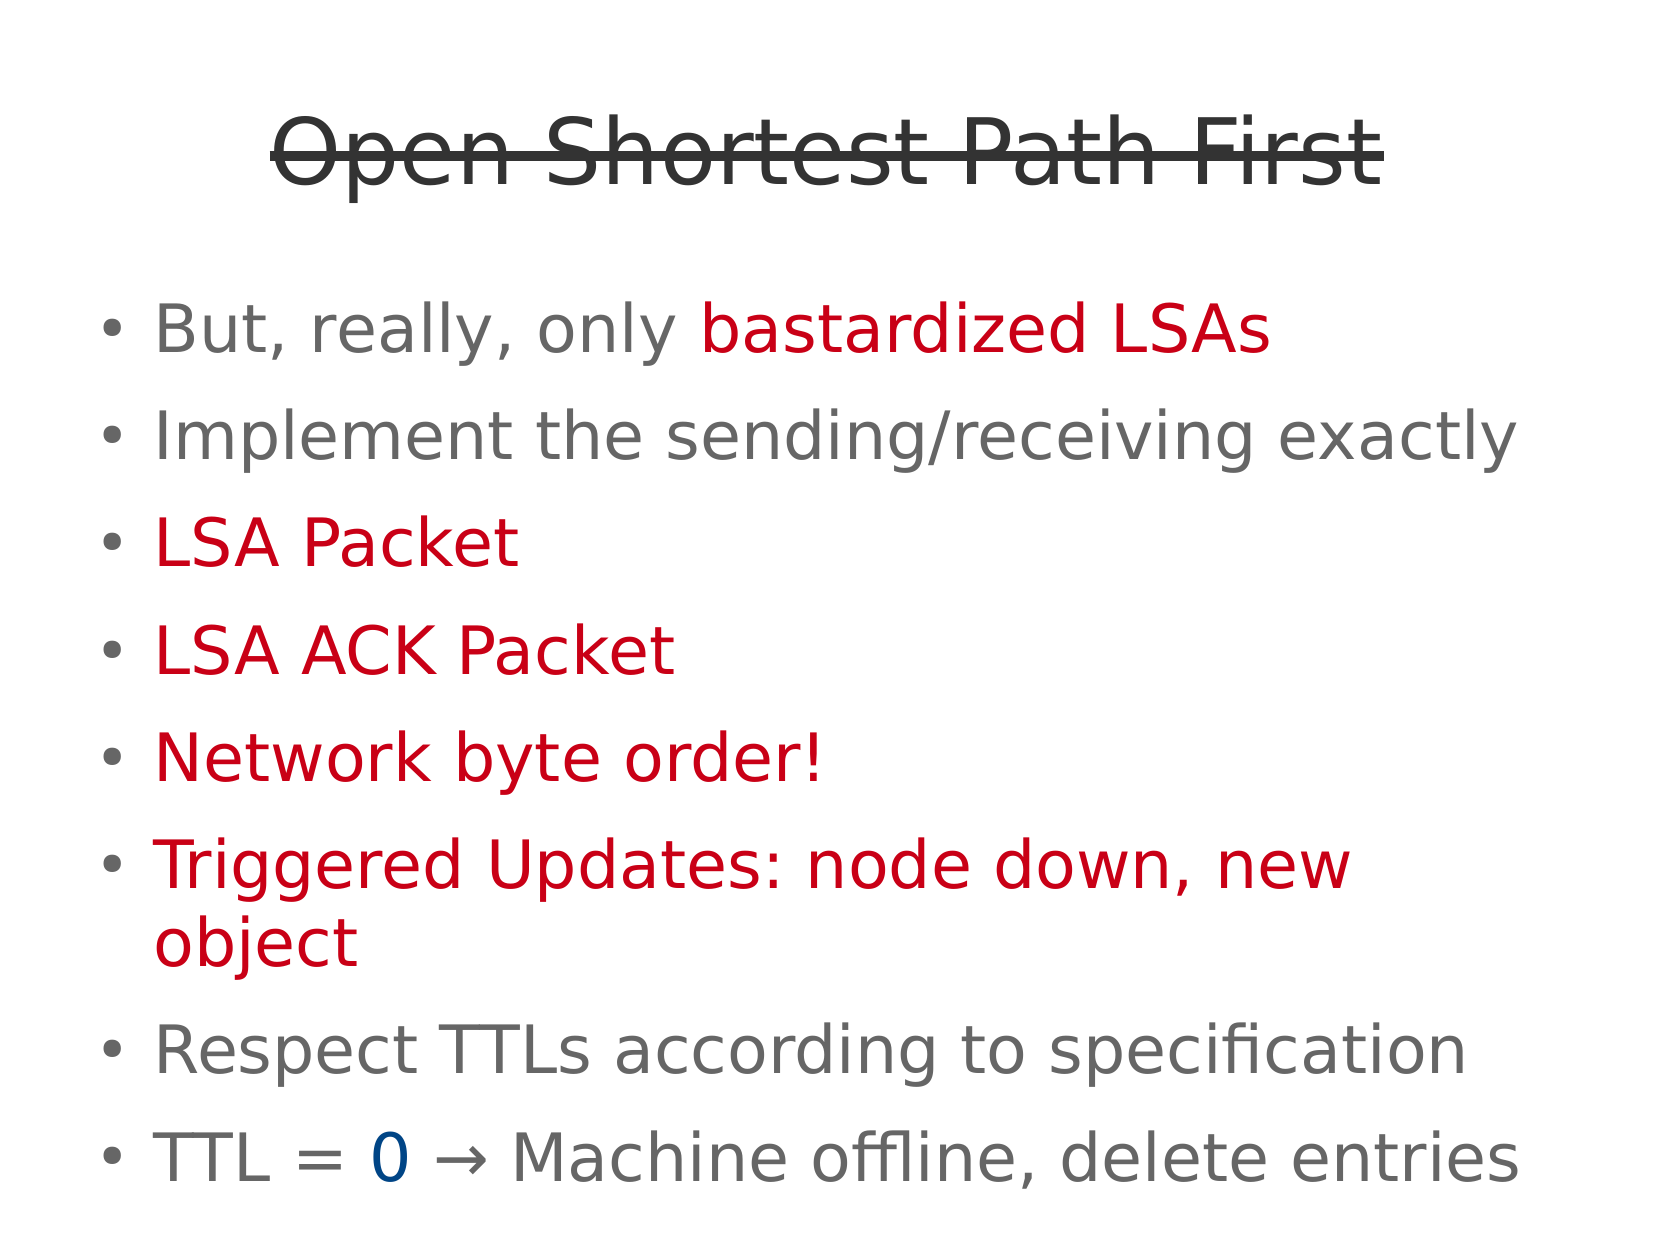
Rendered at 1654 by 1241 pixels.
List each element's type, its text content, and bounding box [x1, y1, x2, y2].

list But, really, only bastardized LSAs Implement the sending/receiving exactly LSA Packet LSA ACK Packet Network byte order! Triggered Updates: node down, new object Respect TTLs according to specification TTL = 0 → Machine offline, delete entries [82, 290, 1571, 1109]
title Open Shortest Path First [82, 56, 1571, 250]
